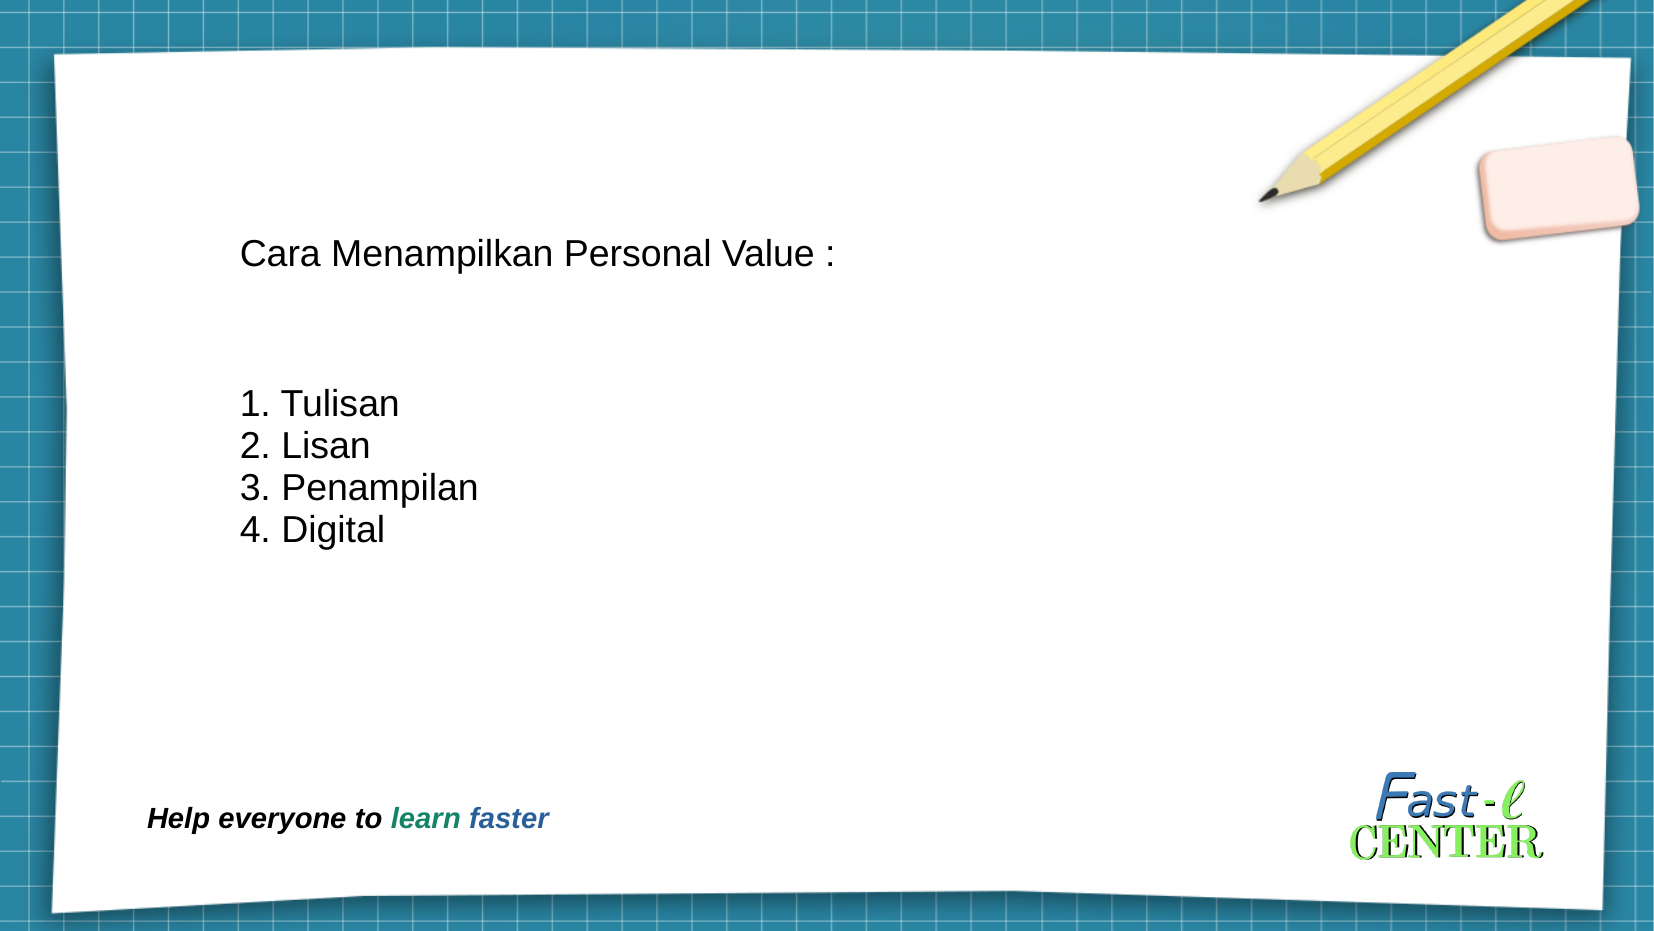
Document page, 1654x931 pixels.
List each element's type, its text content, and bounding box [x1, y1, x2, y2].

text_box Help everyone to learn faster [132, 791, 658, 840]
text_box Cara Menampilkan Personal Value : [225, 225, 851, 282]
picture [0, 0, 1654, 931]
text_box 1. Tulisan 2. Lisan 3. Penampilan 4. Digital [225, 375, 494, 559]
